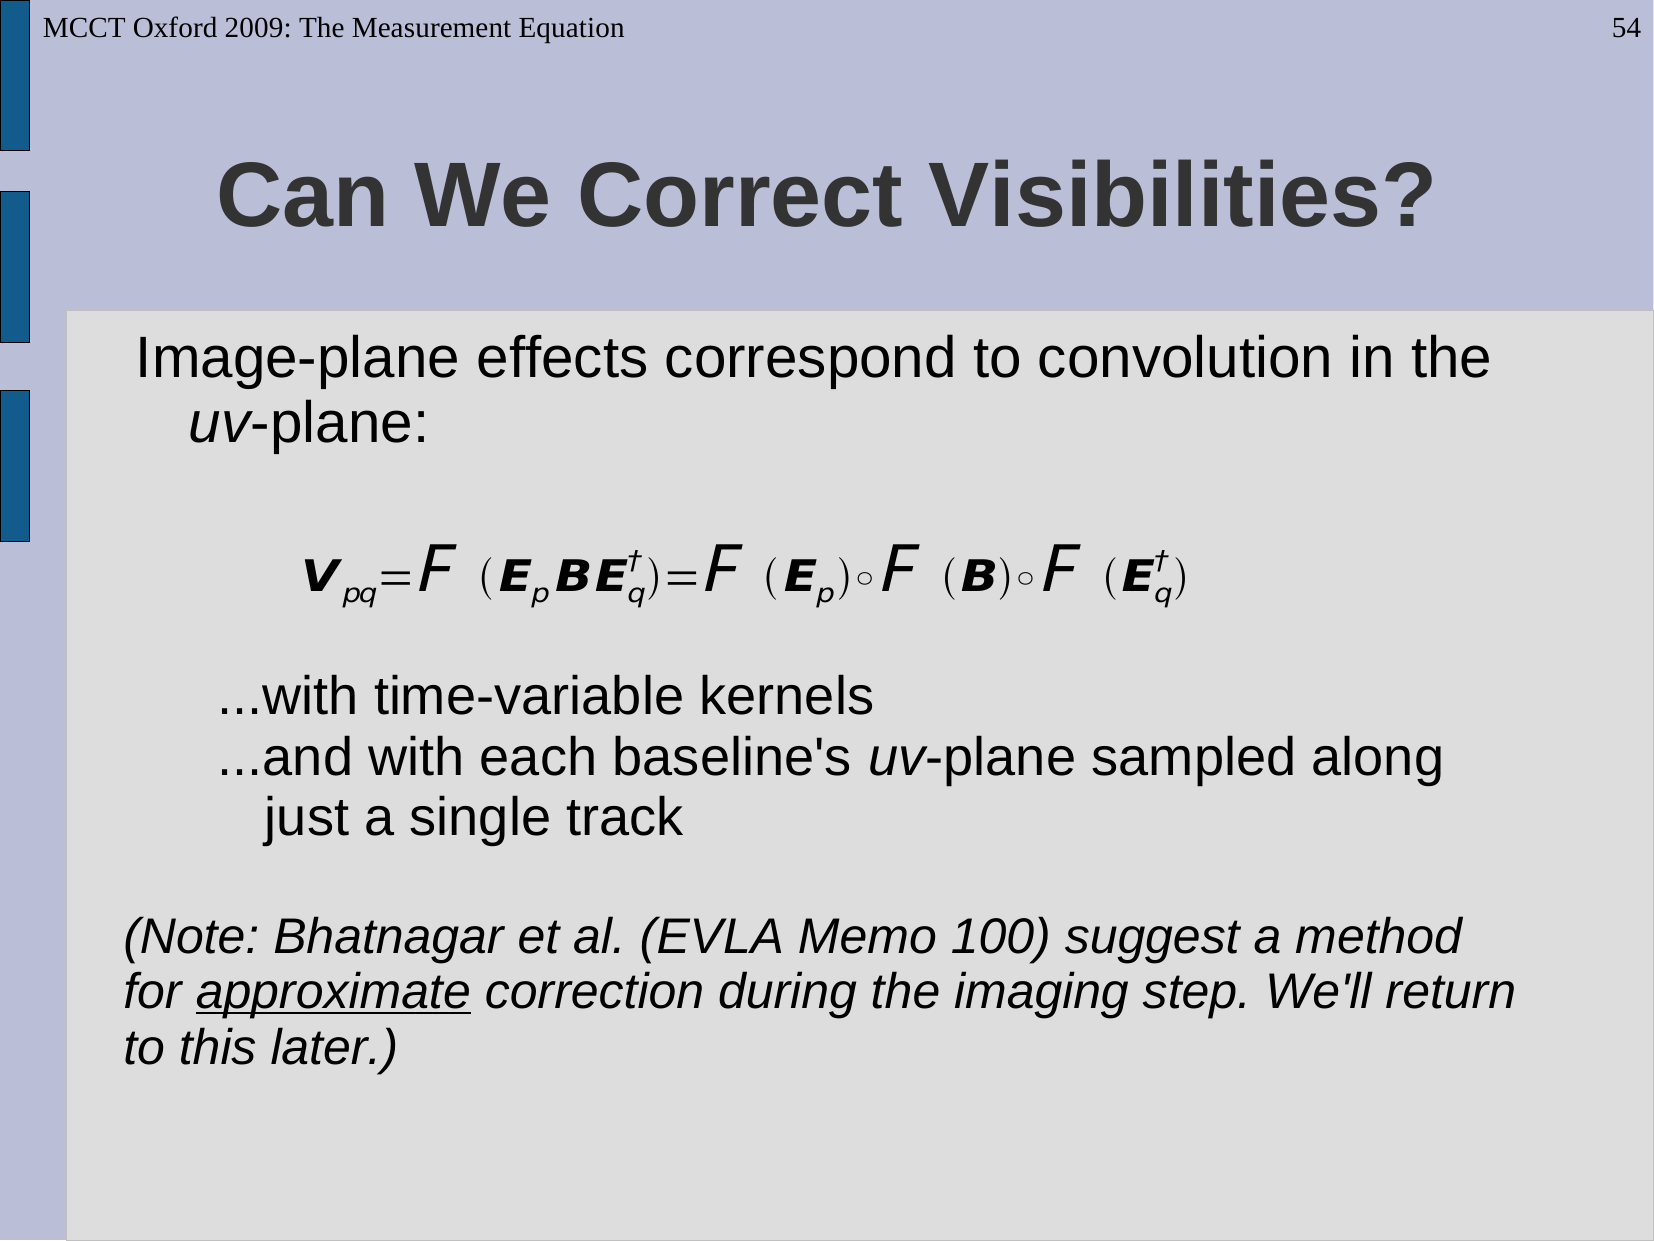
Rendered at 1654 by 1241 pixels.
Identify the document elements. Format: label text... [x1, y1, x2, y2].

list ...with time-variable kernels ...and with each baseline's uv-plane sampled along just a single track (Note: Bhatnagar et al. (EVLA Memo 100) suggest a method for approximate correction during the imaging step. We'll return to this later.) [123, 665, 1536, 1093]
list Image-plane effects correspond to convolution in the uv-plane: [118, 324, 1531, 502]
title Can We Correct Visibilities? [121, 91, 1534, 299]
chart [295, 531, 1195, 611]
